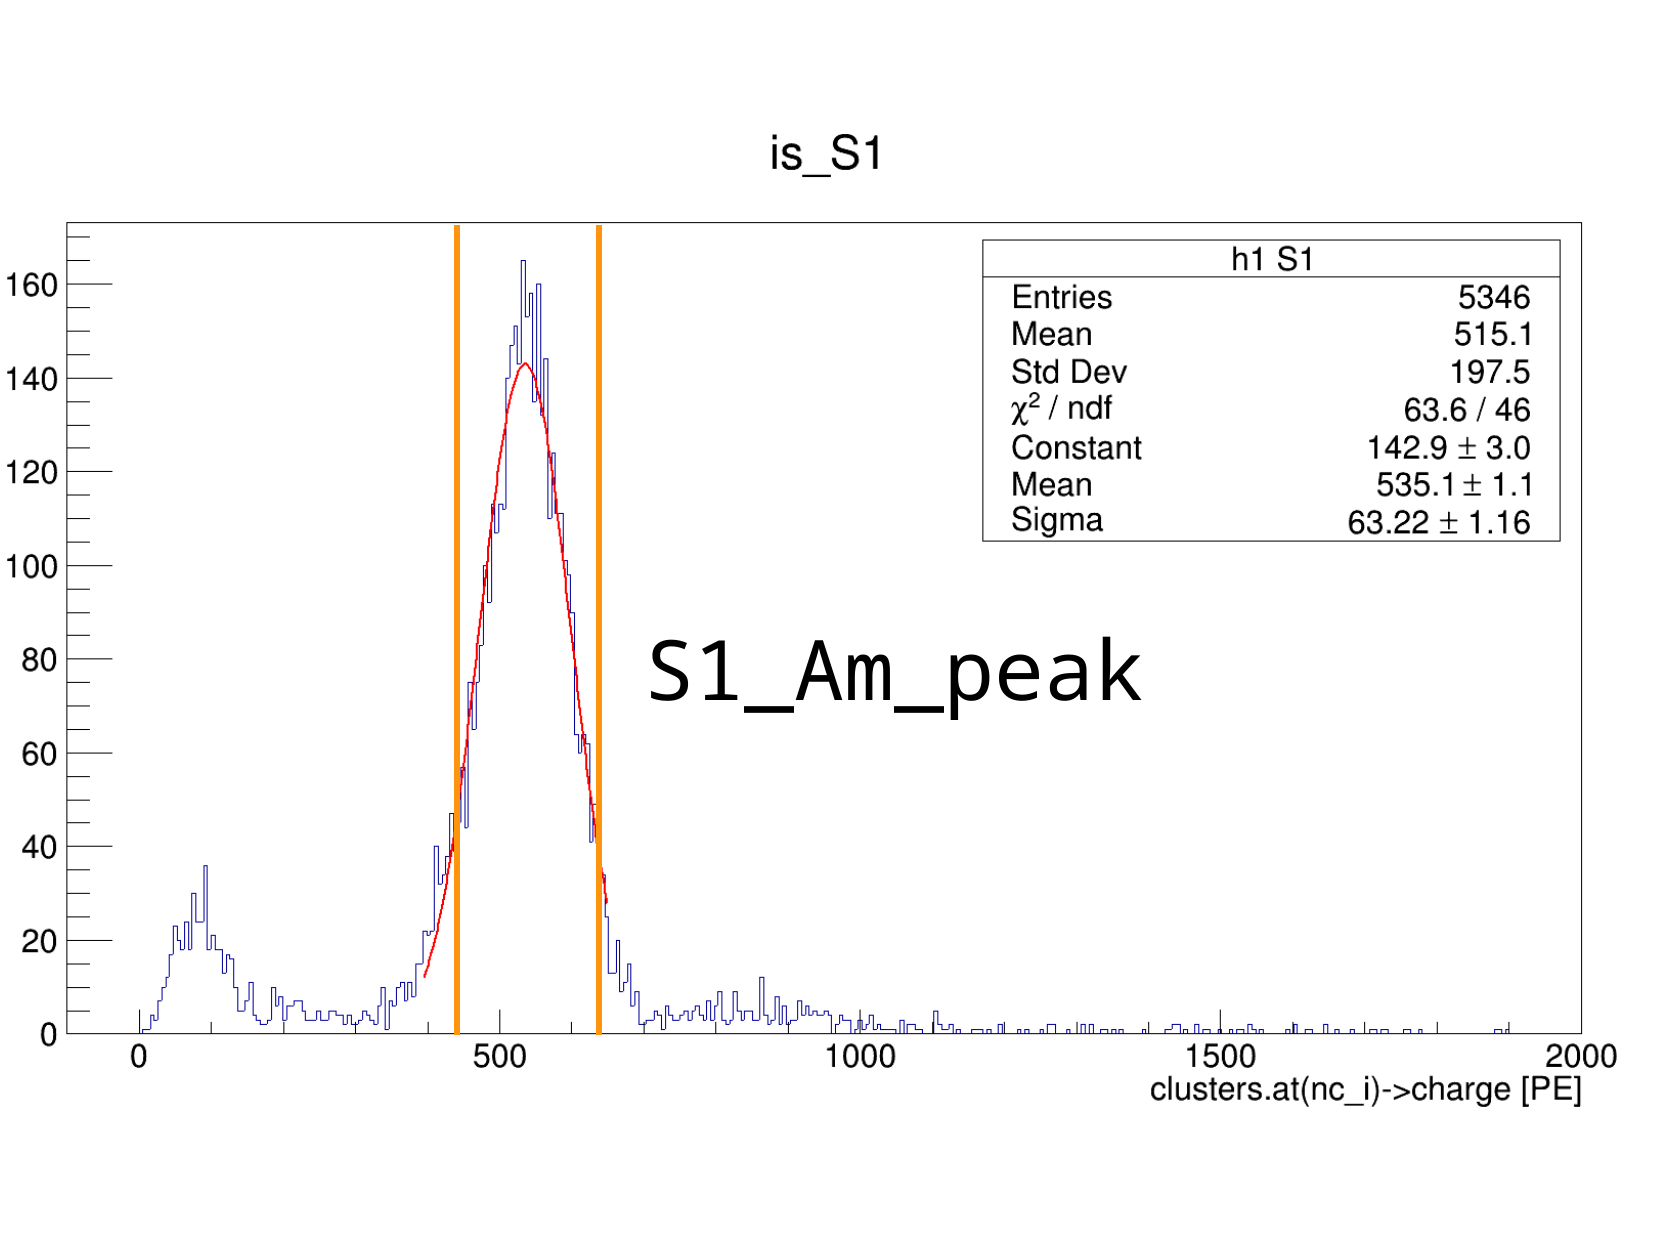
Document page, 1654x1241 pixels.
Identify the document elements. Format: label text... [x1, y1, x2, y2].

text_box S1_Am_peak [630, 603, 1270, 796]
picture [6, 132, 1621, 1112]
